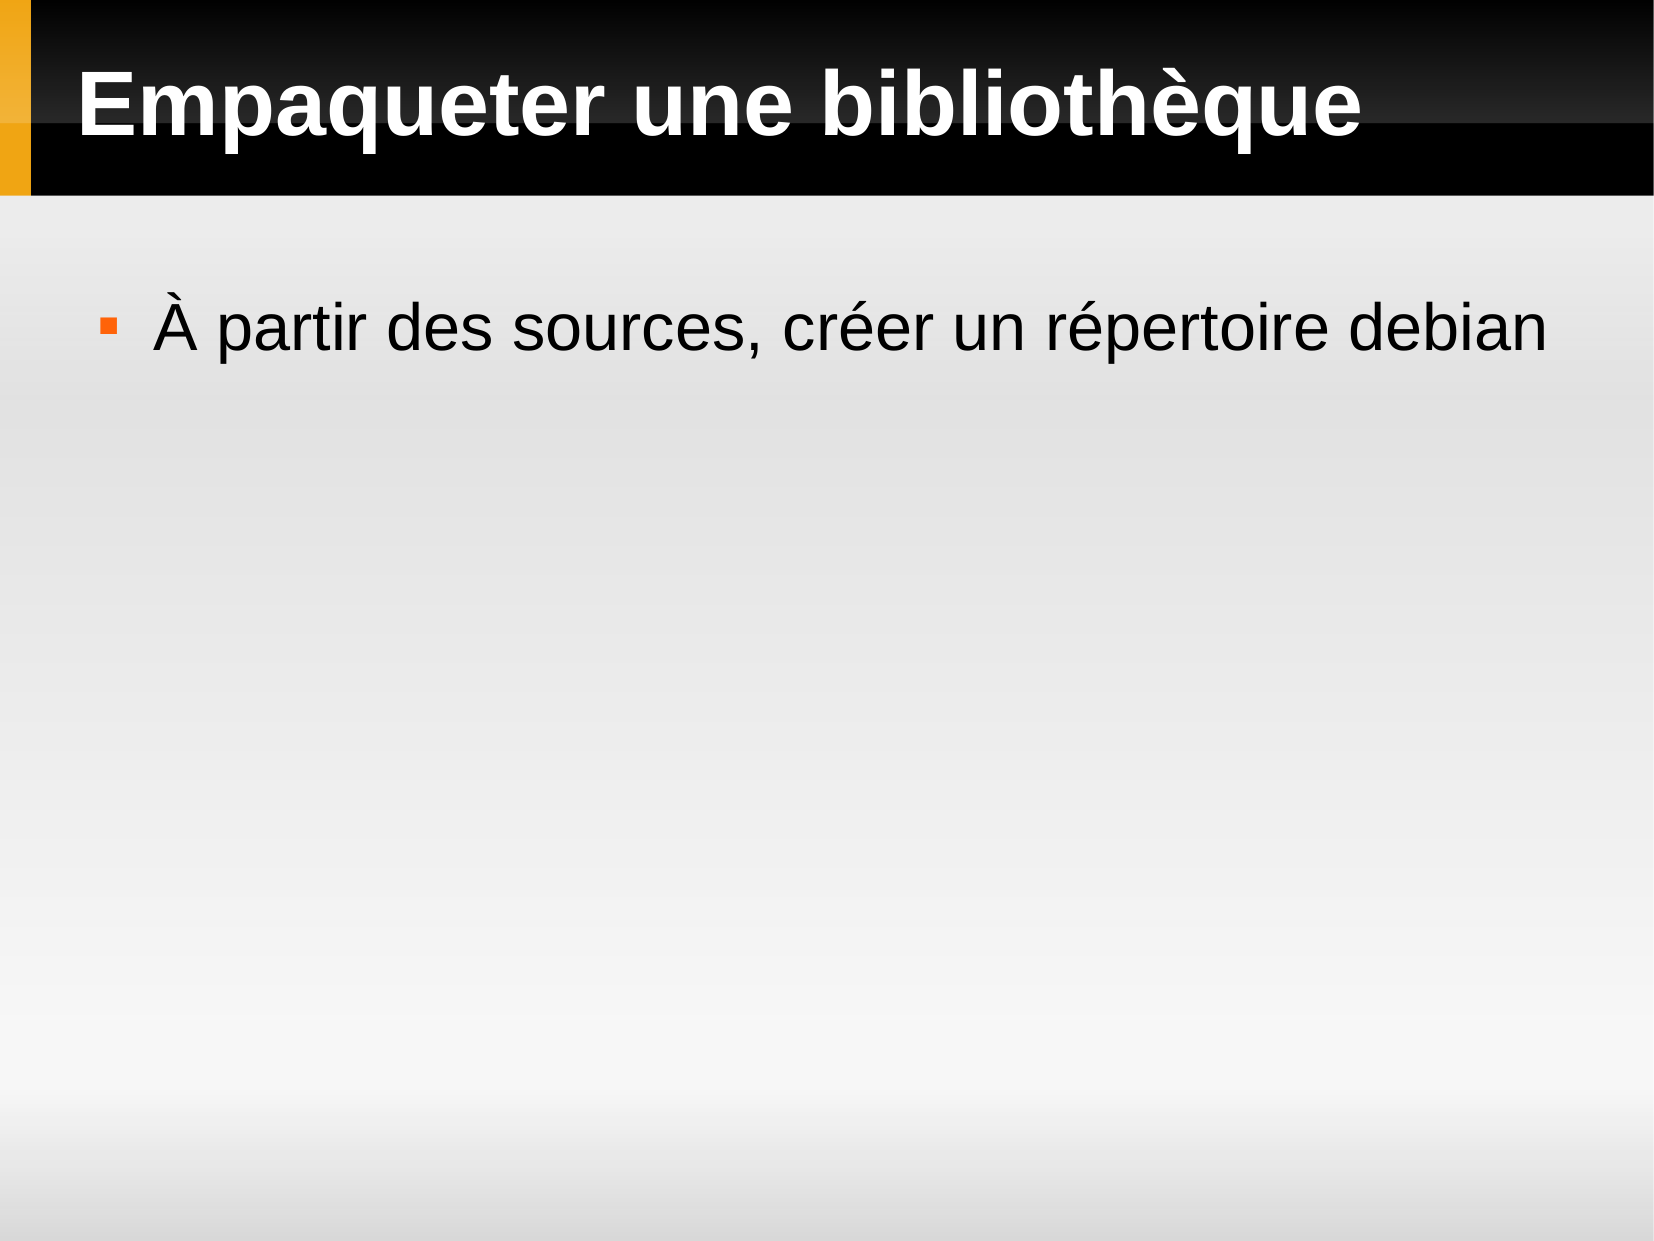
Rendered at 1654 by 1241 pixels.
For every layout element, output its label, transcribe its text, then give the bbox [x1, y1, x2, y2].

title Empaqueter une bibliothèque [76, 0, 1565, 208]
list À partir des sources, créer un répertoire debian [82, 290, 1571, 1109]
picture [0, 0, 1654, 1241]
